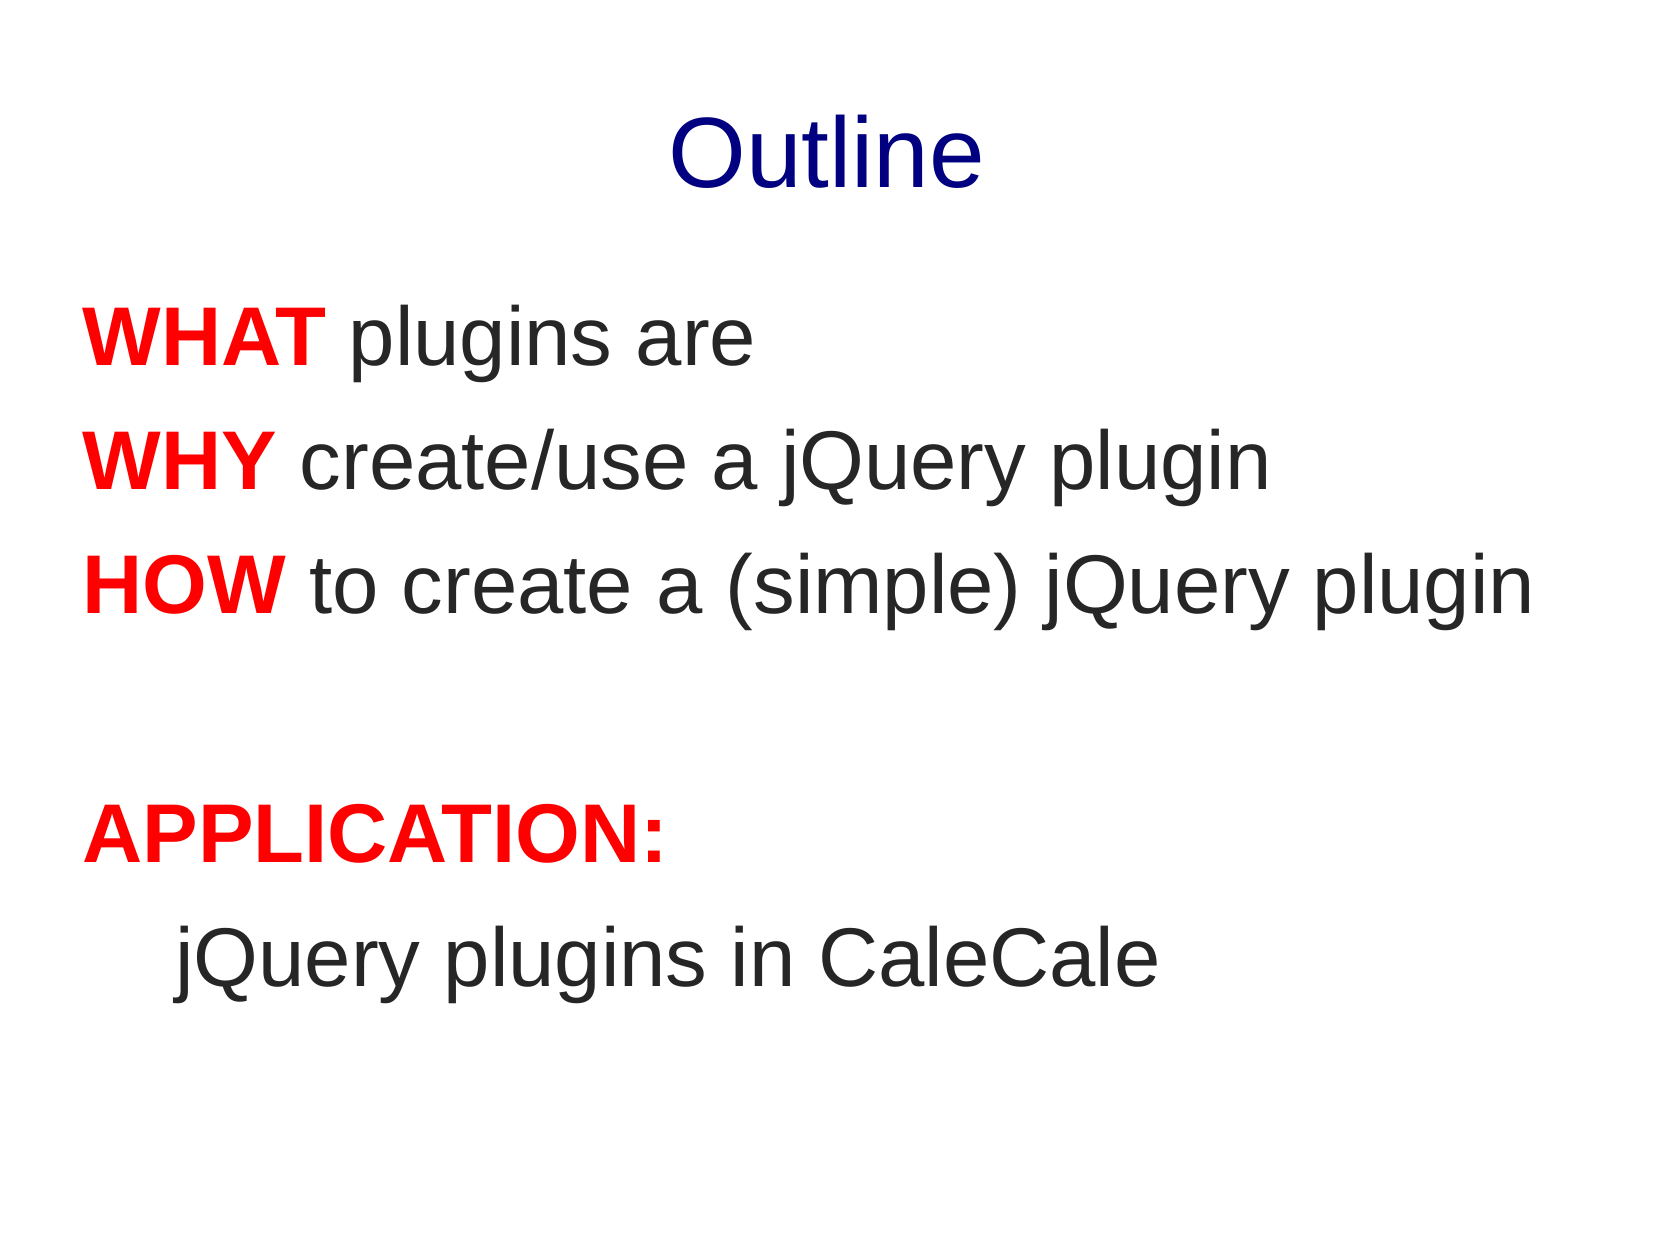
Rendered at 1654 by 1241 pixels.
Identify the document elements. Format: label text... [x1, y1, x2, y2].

title Outline [82, 49, 1571, 257]
list WHAT plugins are WHY create/use a jQuery plugin HOW to create a (simple) jQuery plugin APPLICATION: jQuery plugins in CaleCale [82, 290, 1571, 1109]
